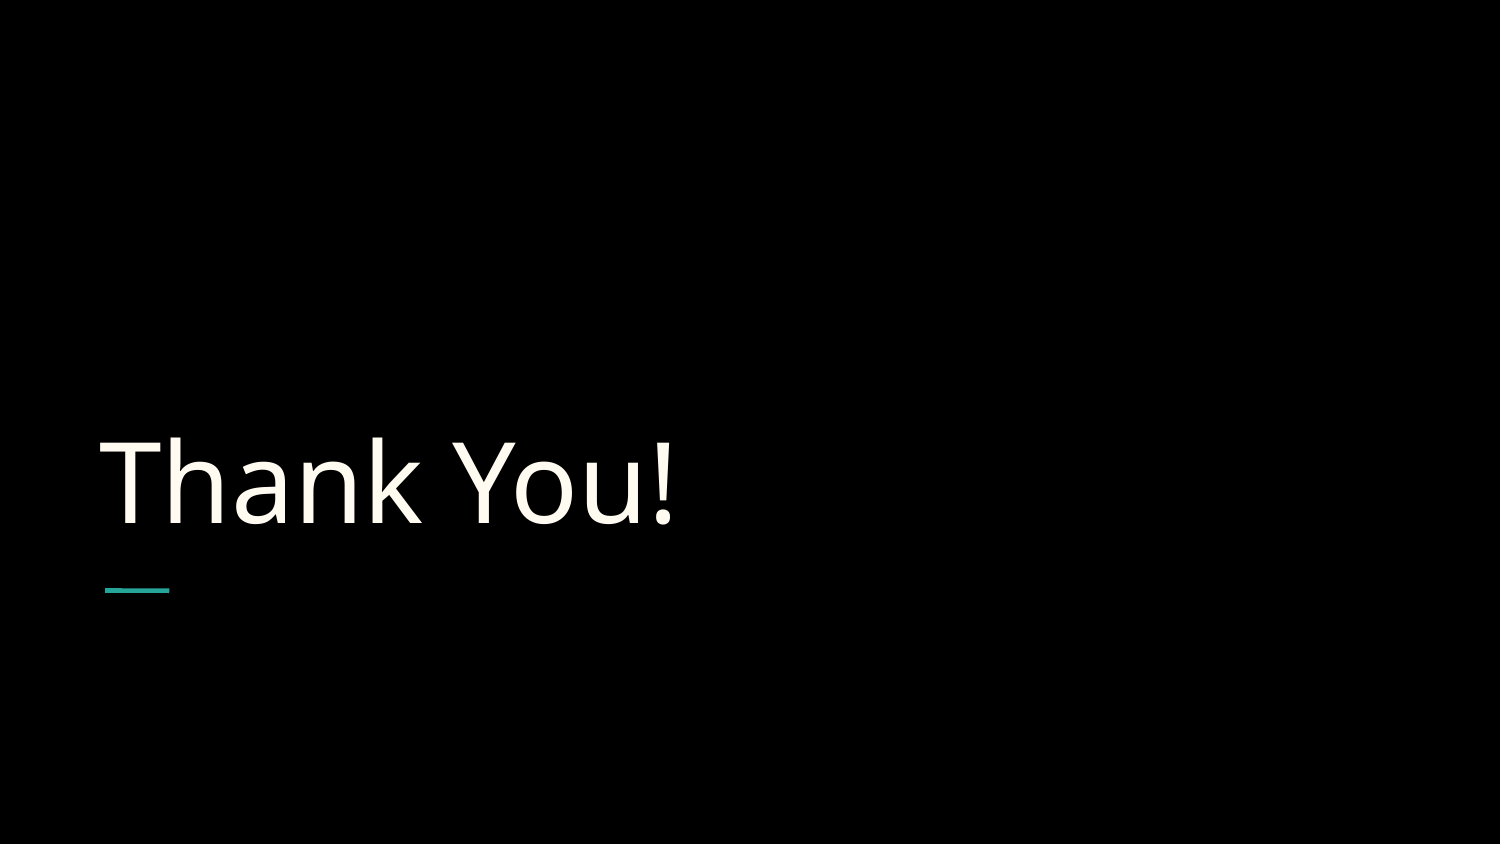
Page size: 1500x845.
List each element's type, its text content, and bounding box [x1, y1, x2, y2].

title Thank You! [84, 310, 1416, 561]
